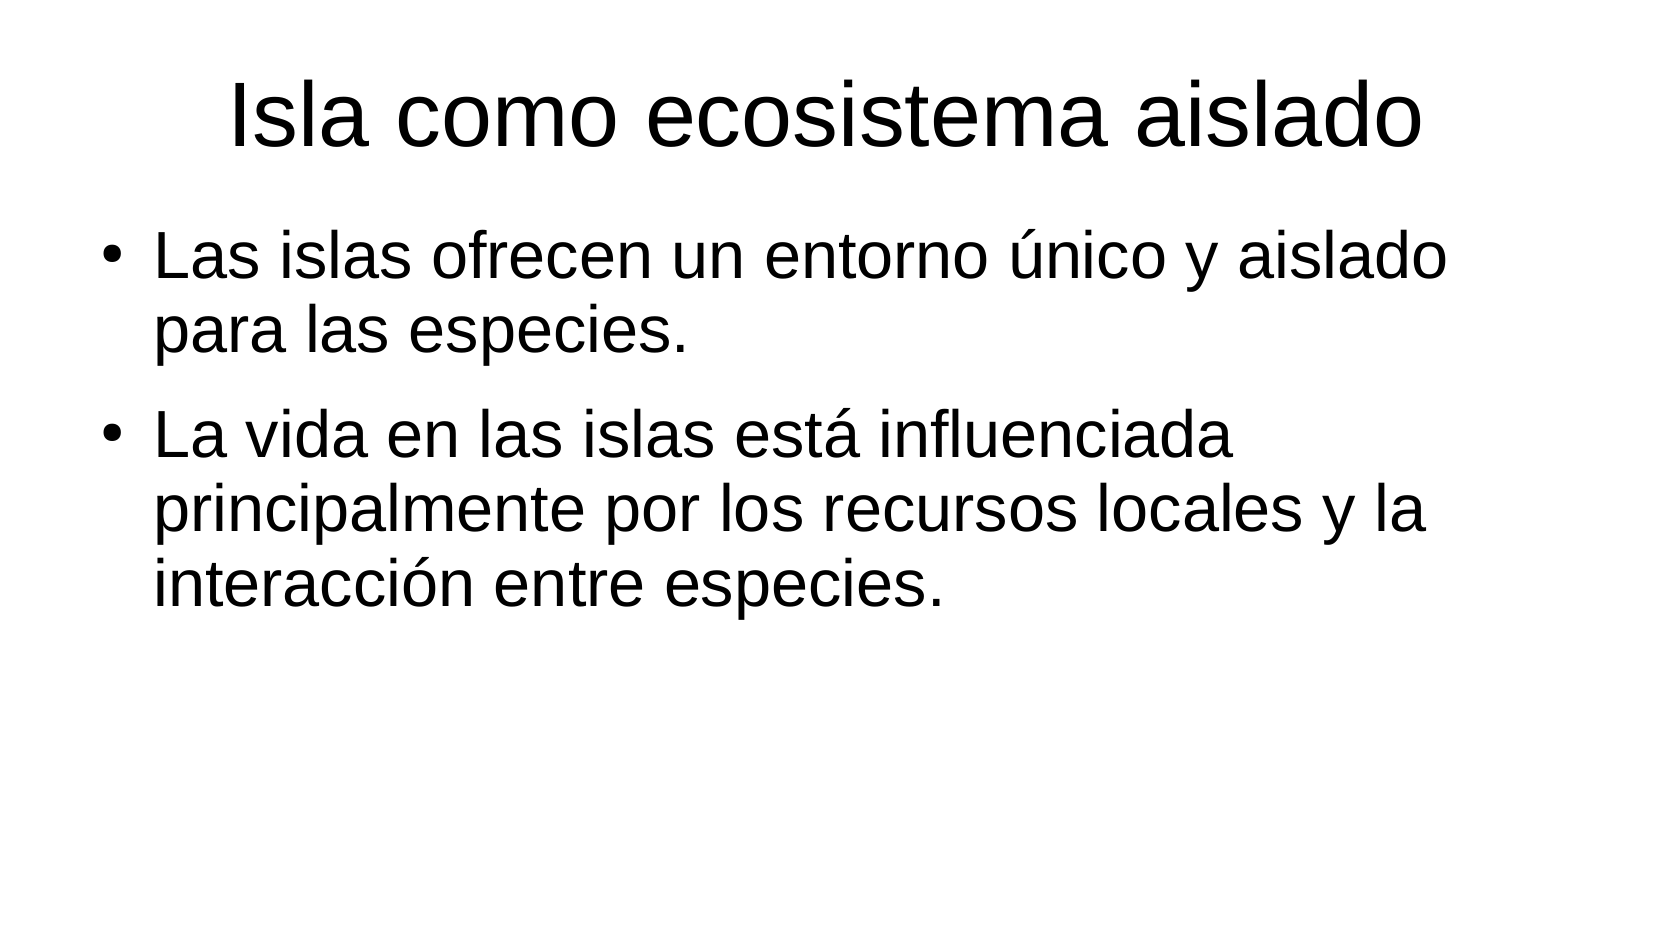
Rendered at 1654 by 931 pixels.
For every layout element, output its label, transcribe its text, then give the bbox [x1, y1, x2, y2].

title Isla como ecosistema aislado [82, 37, 1571, 193]
list Las islas ofrecen un entorno único y aislado para las especies. La vida en las islas está influenciada principalmente por los recursos locales y la interacción entre especies. [82, 217, 1571, 758]
